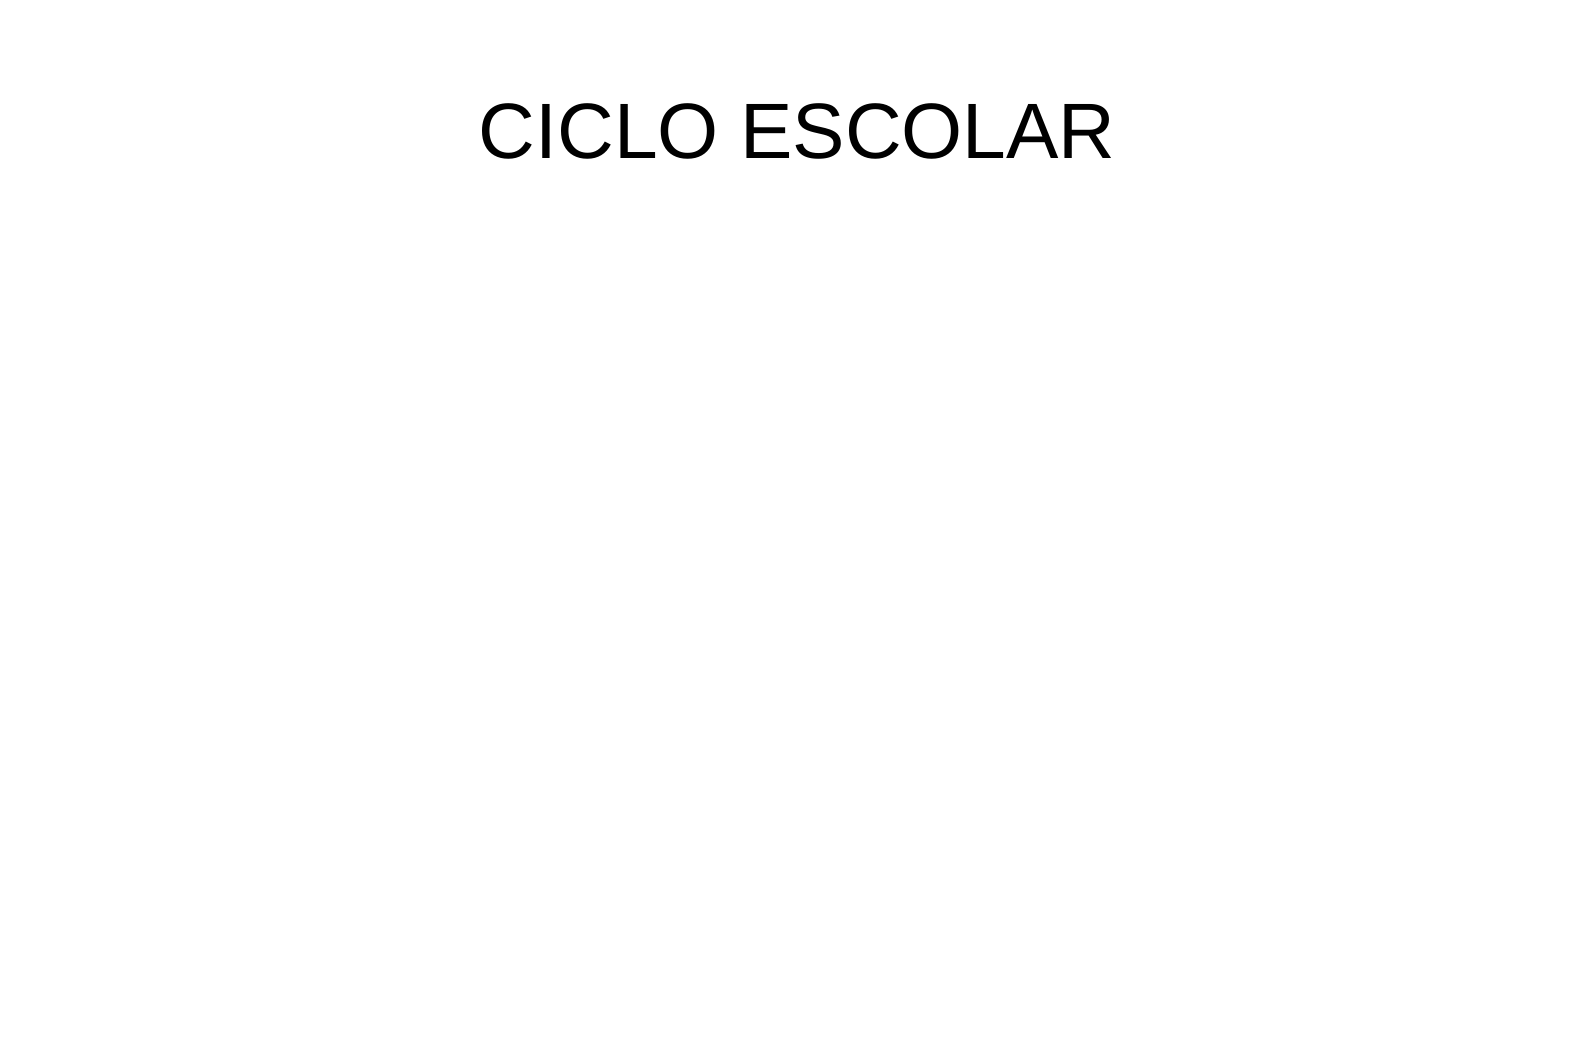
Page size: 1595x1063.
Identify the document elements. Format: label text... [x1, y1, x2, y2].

title CICLO ESCOLAR [79, 42, 1515, 220]
